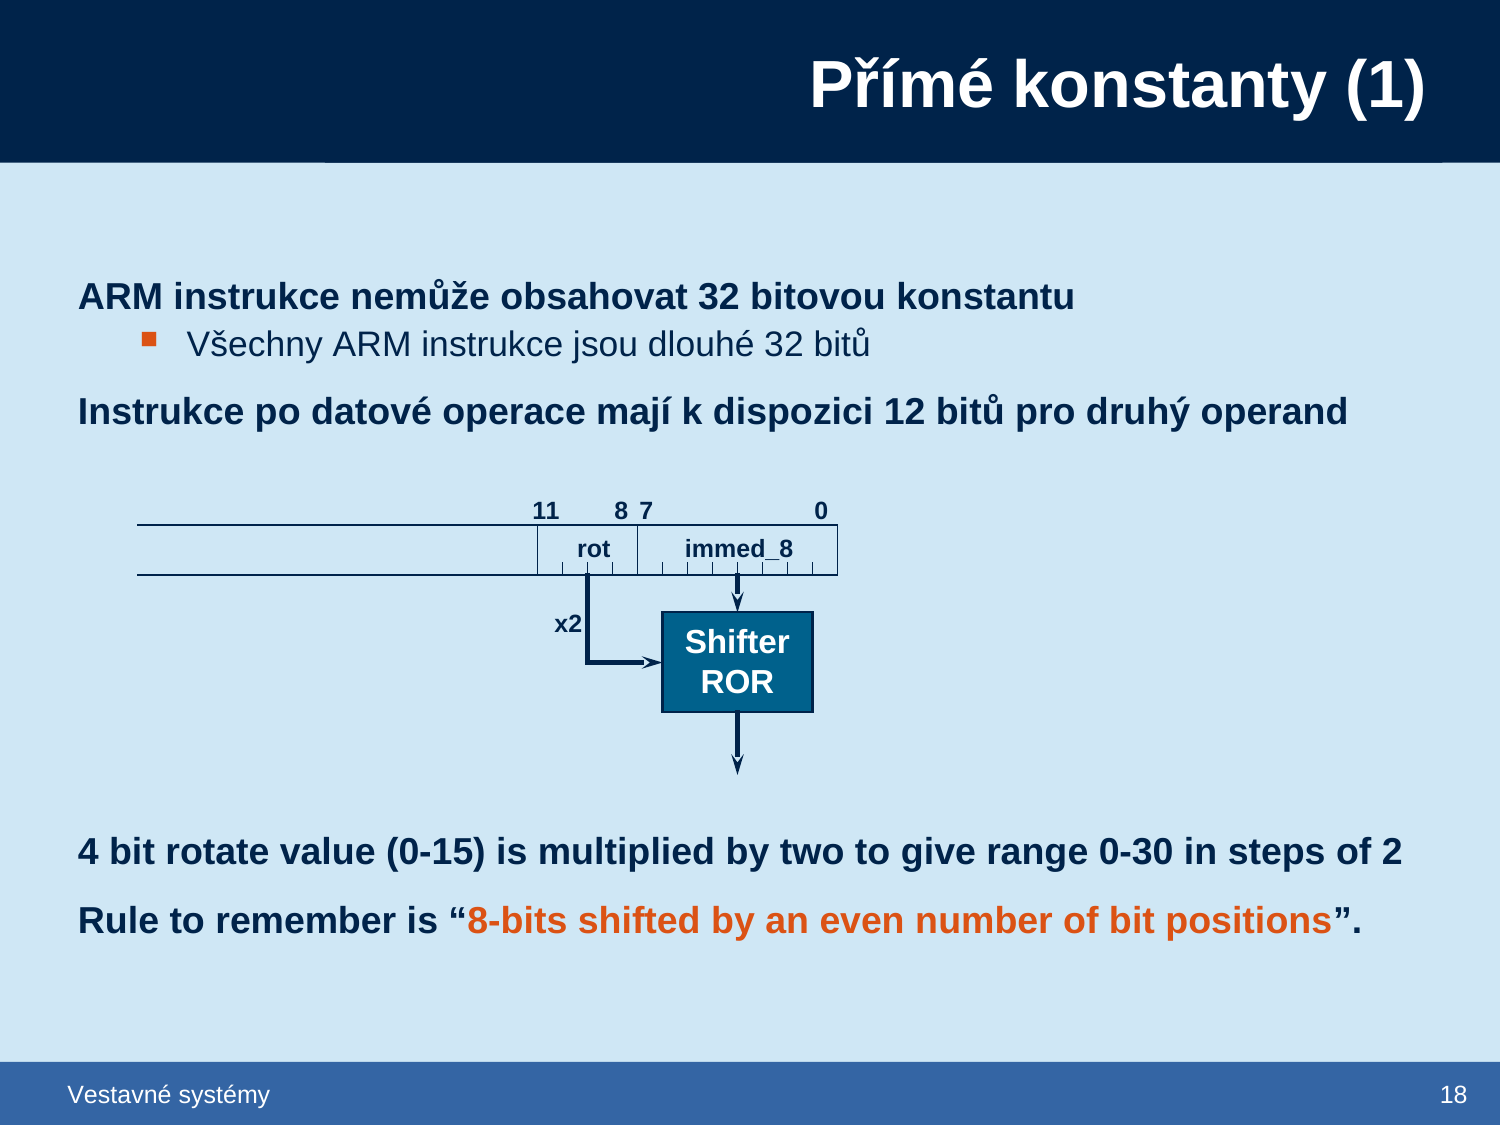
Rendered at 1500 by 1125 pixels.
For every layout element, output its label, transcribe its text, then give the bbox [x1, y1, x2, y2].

text_box x2 [539, 599, 598, 646]
text_box 11 [517, 487, 576, 533]
text_box 8 [599, 487, 644, 533]
text_box Shifter ROR [662, 612, 813, 708]
text_box 7 [644, 487, 669, 533]
text_box rot [562, 524, 626, 571]
text_box [662, 708, 813, 713]
title Přímé konstanty (1) [324, 0, 1443, 163]
list ARM instrukce nemůže obsahovat 32 bitovou konstantu Všechny ARM instrukce jsou dlouhé 32 bitů Instrukce po datové operace mají k dispozici 12 bitů pro druhý operand 4 bit rotate value (0-15) is multiplied by two to give range 0-30 in steps of 2 Rule to remember is “8-bits shifted by an even number of bit positions”. [50, 187, 1476, 1026]
text_box 0 [799, 487, 844, 533]
text_box immed_8 [670, 524, 809, 571]
